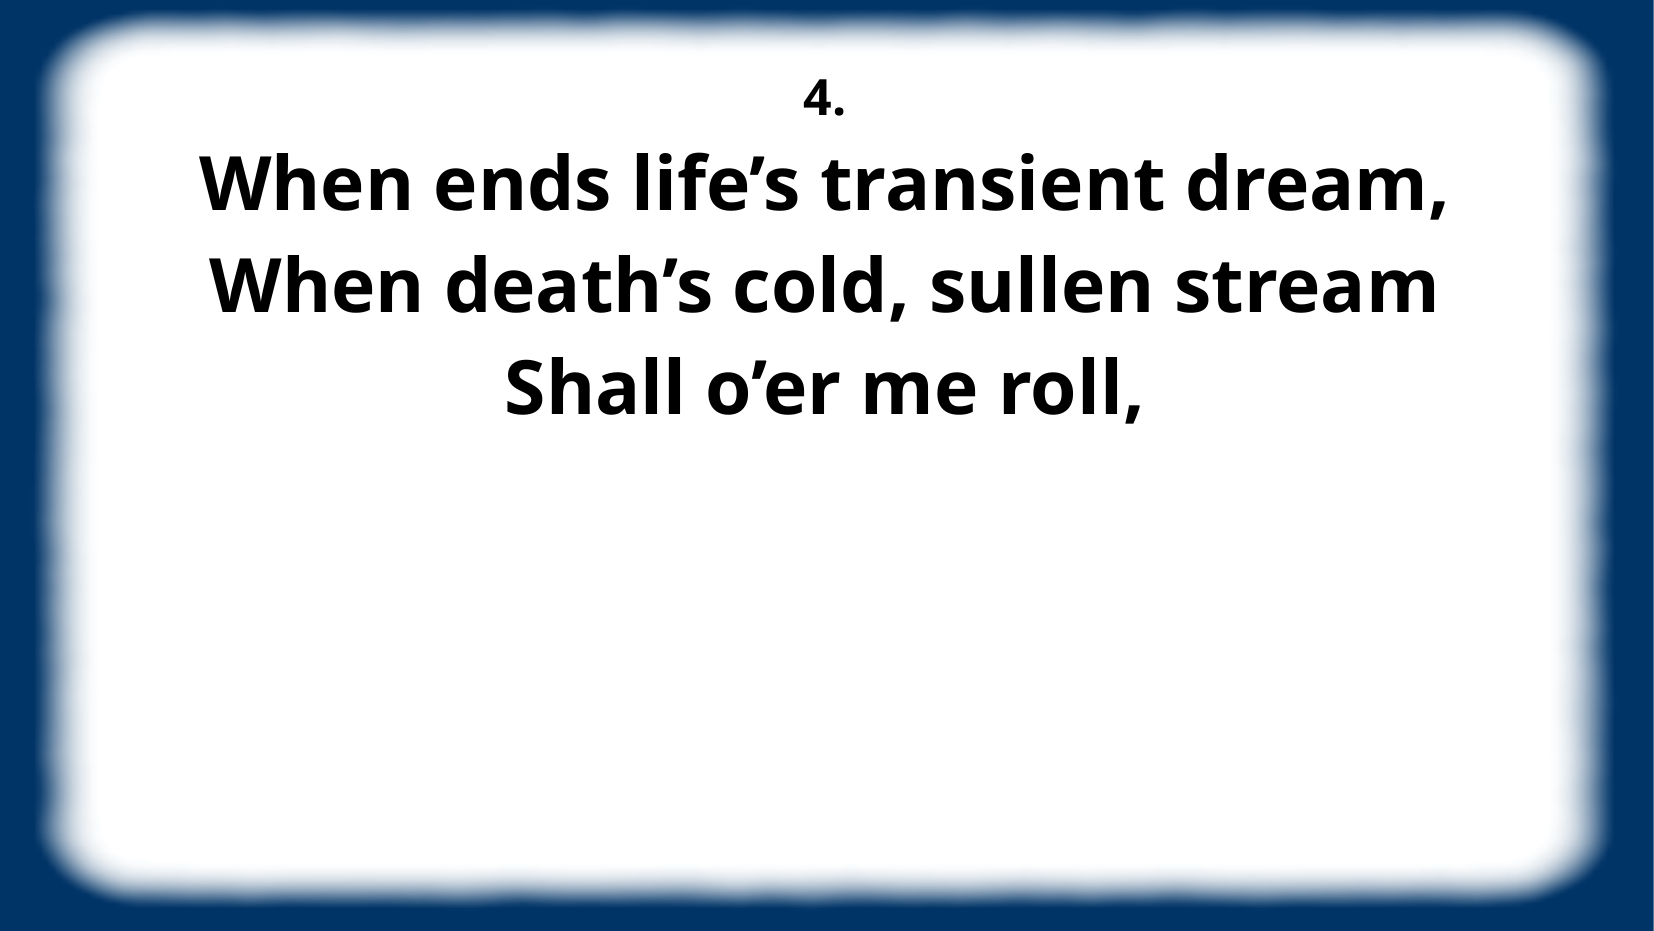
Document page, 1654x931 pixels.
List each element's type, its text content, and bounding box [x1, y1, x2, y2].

picture [0, 0, 1654, 931]
text_box 4. When ends life’s transient dream, When death’s cold, sullen stream Shall o’er me roll, [60, 54, 1591, 436]
